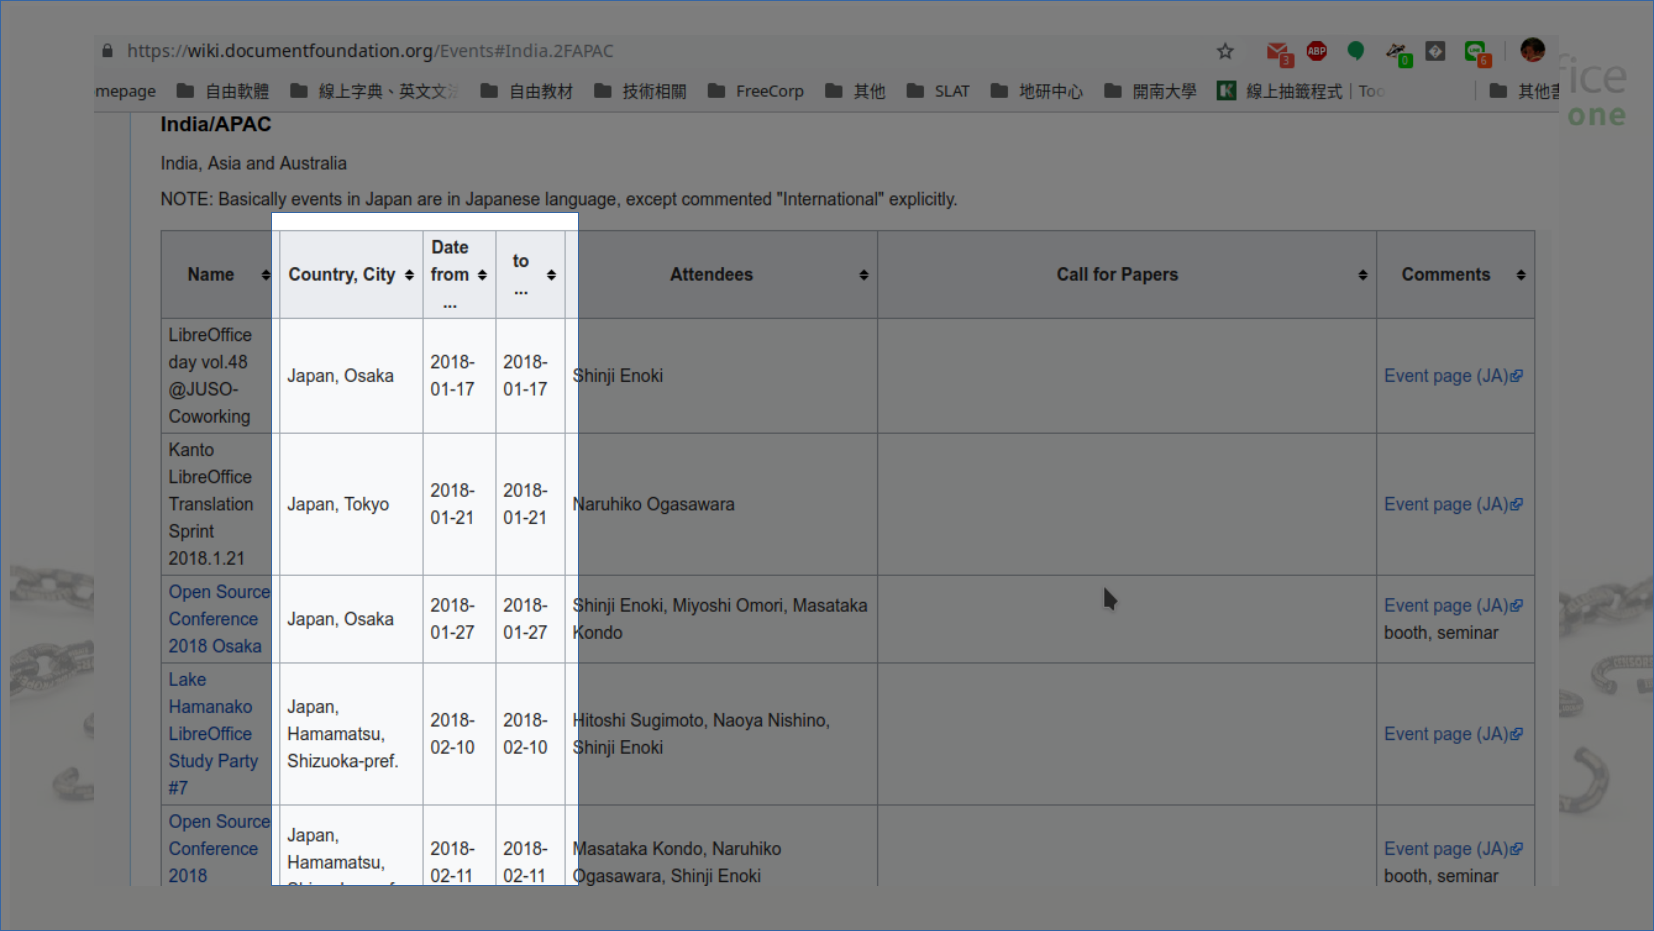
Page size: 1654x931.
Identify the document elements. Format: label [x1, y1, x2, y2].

picture [272, 213, 578, 885]
text_box [0, 0, 1654, 931]
